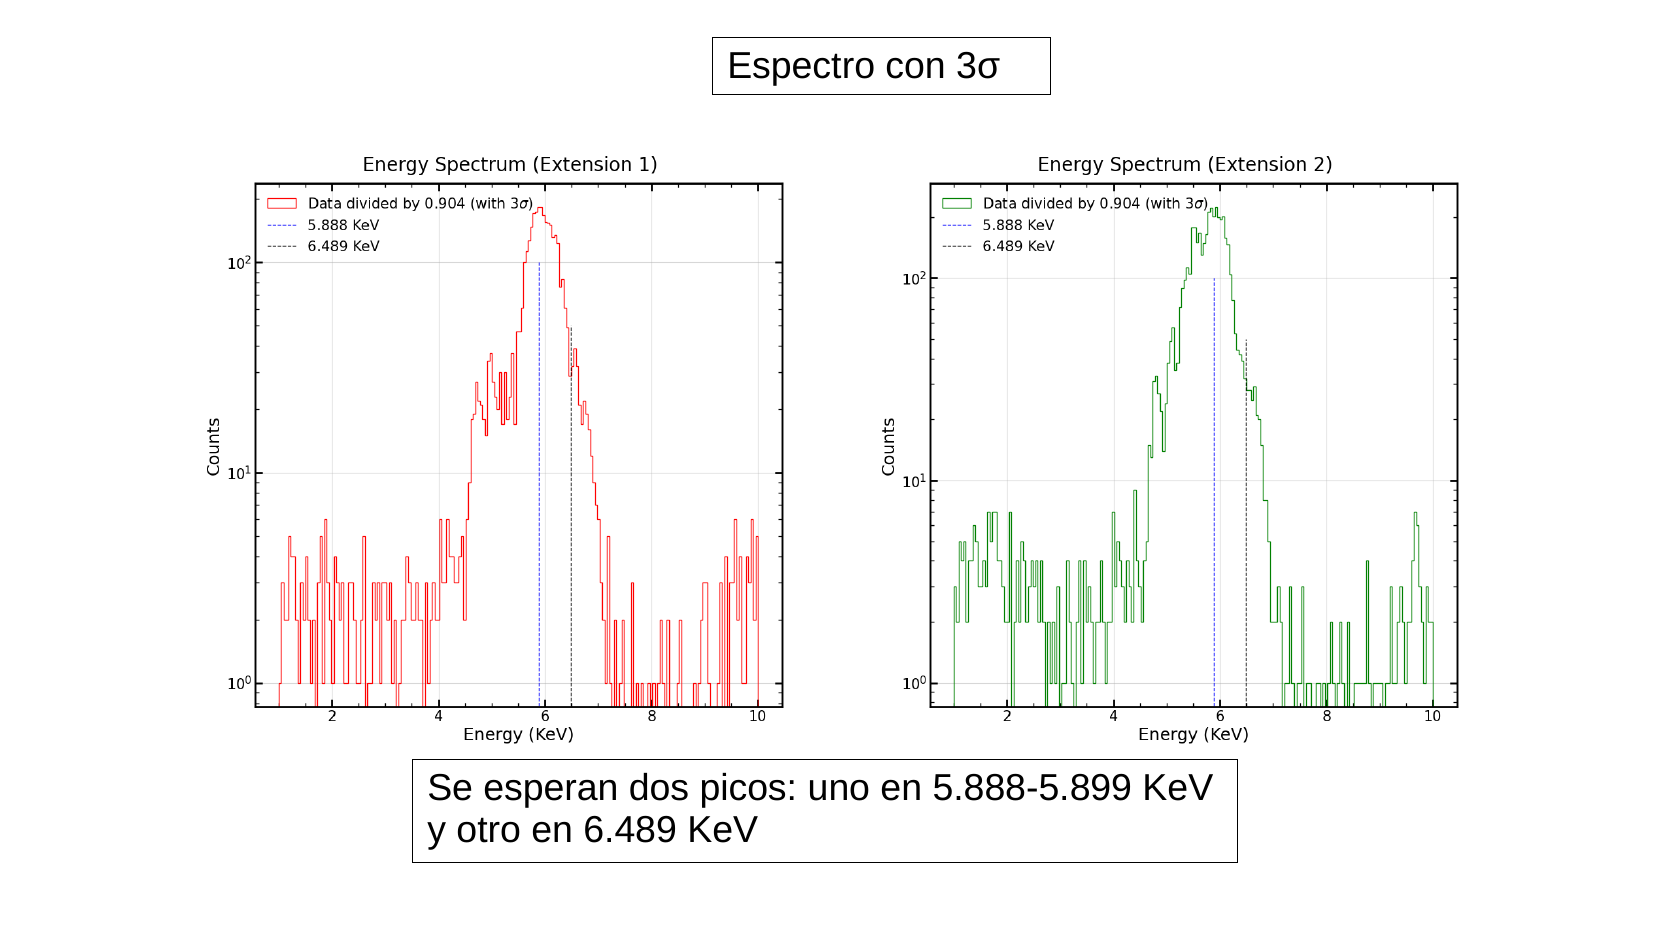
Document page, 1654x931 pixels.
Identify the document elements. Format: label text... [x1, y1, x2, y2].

text_box Espectro con 3σ [712, 37, 1051, 95]
picture [874, 149, 1463, 751]
picture [199, 149, 788, 751]
text_box Se esperan dos picos: uno en 5.888-5.899 KeV y otro en 6.489 KeV [412, 759, 1238, 863]
